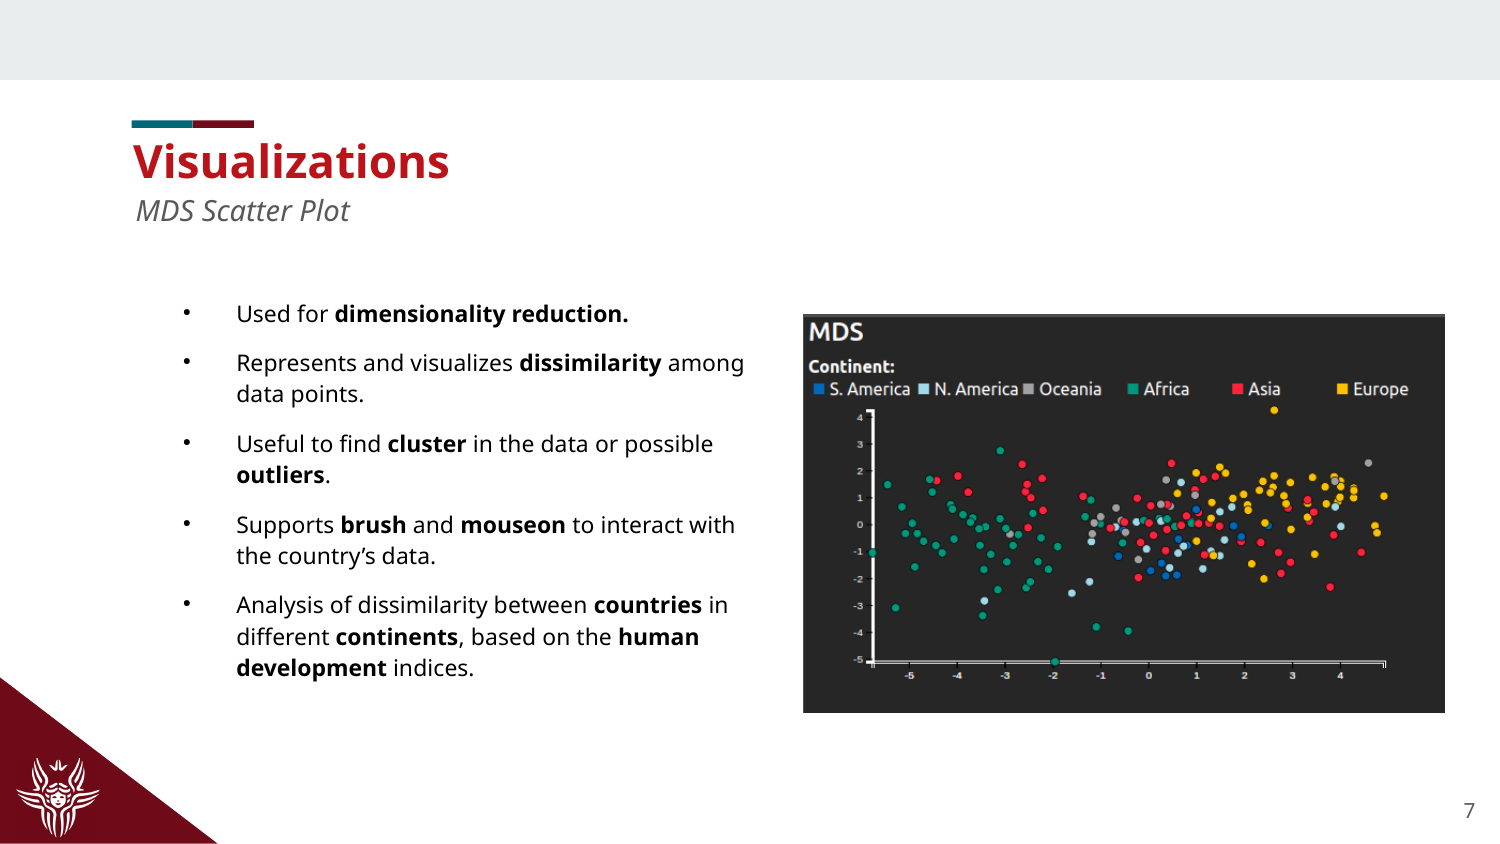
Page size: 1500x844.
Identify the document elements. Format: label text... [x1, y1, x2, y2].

list Used for dimensionality reduction. Represents and visualizes dissimilarity among data points. Useful to find cluster in the data or possible outliers. Supports brush and mouseon to interact with the country’s data. Analysis of dissimilarity between countries in different continents, based on the human development indices. [150, 280, 773, 613]
slide_number <number> [1400, 779, 1491, 844]
list MDS Scatter Plot [120, 172, 1382, 249]
picture [803, 314, 1445, 713]
picture [16, 758, 100, 839]
title Visualizations [118, 118, 1380, 206]
